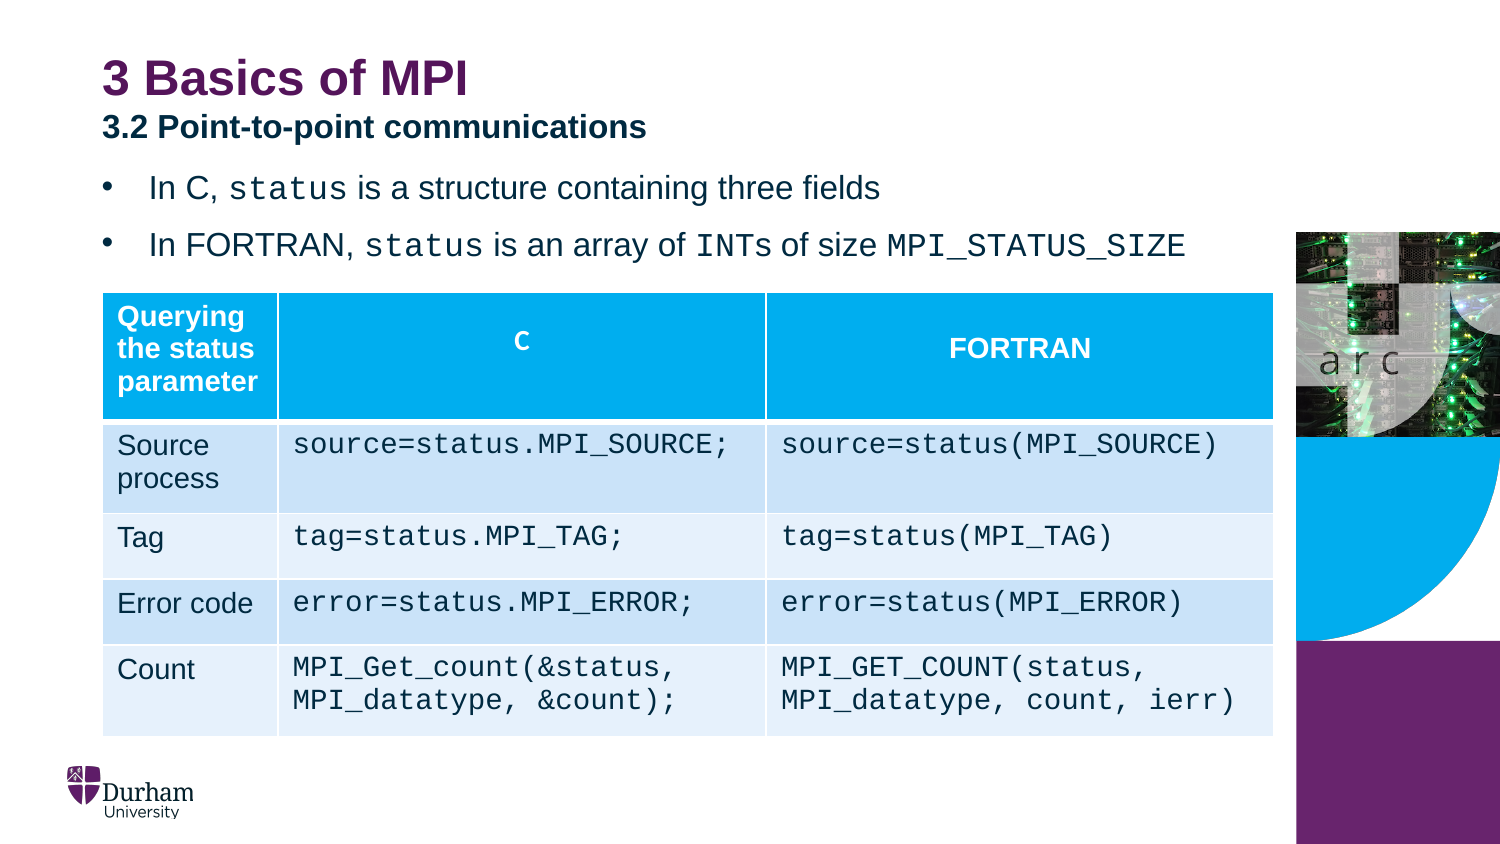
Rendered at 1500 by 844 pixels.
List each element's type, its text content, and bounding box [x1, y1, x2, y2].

table_cell source=status(MPI_SOURCE) [767, 425, 1273, 513]
table_cell tag=status.MPI_TAG; [279, 514, 765, 578]
table_cell Count [103, 646, 277, 736]
table_cell source=status.MPI_SOURCE; [279, 425, 765, 513]
table_header Querying the status parameter [103, 293, 277, 419]
table_cell MPI_Get_count(&status, MPI_datatype, &count); [279, 646, 765, 736]
picture [67, 766, 193, 819]
table_cell Source process [103, 425, 277, 513]
table_cell error=status.MPI_ERROR; [279, 580, 765, 644]
list In C, status is a structure containing three fields In FORTRAN, status is an array of INTs of size MPI_STATUS_SIZE [101, 166, 1262, 279]
title 3 Basics of MPI 3.2 Point-to-point communications [101, 45, 1399, 187]
picture [1296, 232, 1500, 436]
table_header FORTRAN [767, 293, 1273, 419]
text_box [1296, 640, 1500, 844]
table_cell Error code [103, 580, 277, 644]
table_header C [279, 293, 765, 419]
table_cell tag=status(MPI_TAG) [767, 514, 1273, 578]
table_cell error=status(MPI_ERROR) [767, 580, 1273, 644]
table_cell Tag [103, 514, 277, 578]
table_cell MPI_GET_COUNT(status, MPI_datatype, count, ierr) [767, 646, 1273, 736]
picture [1332, 467, 1500, 640]
